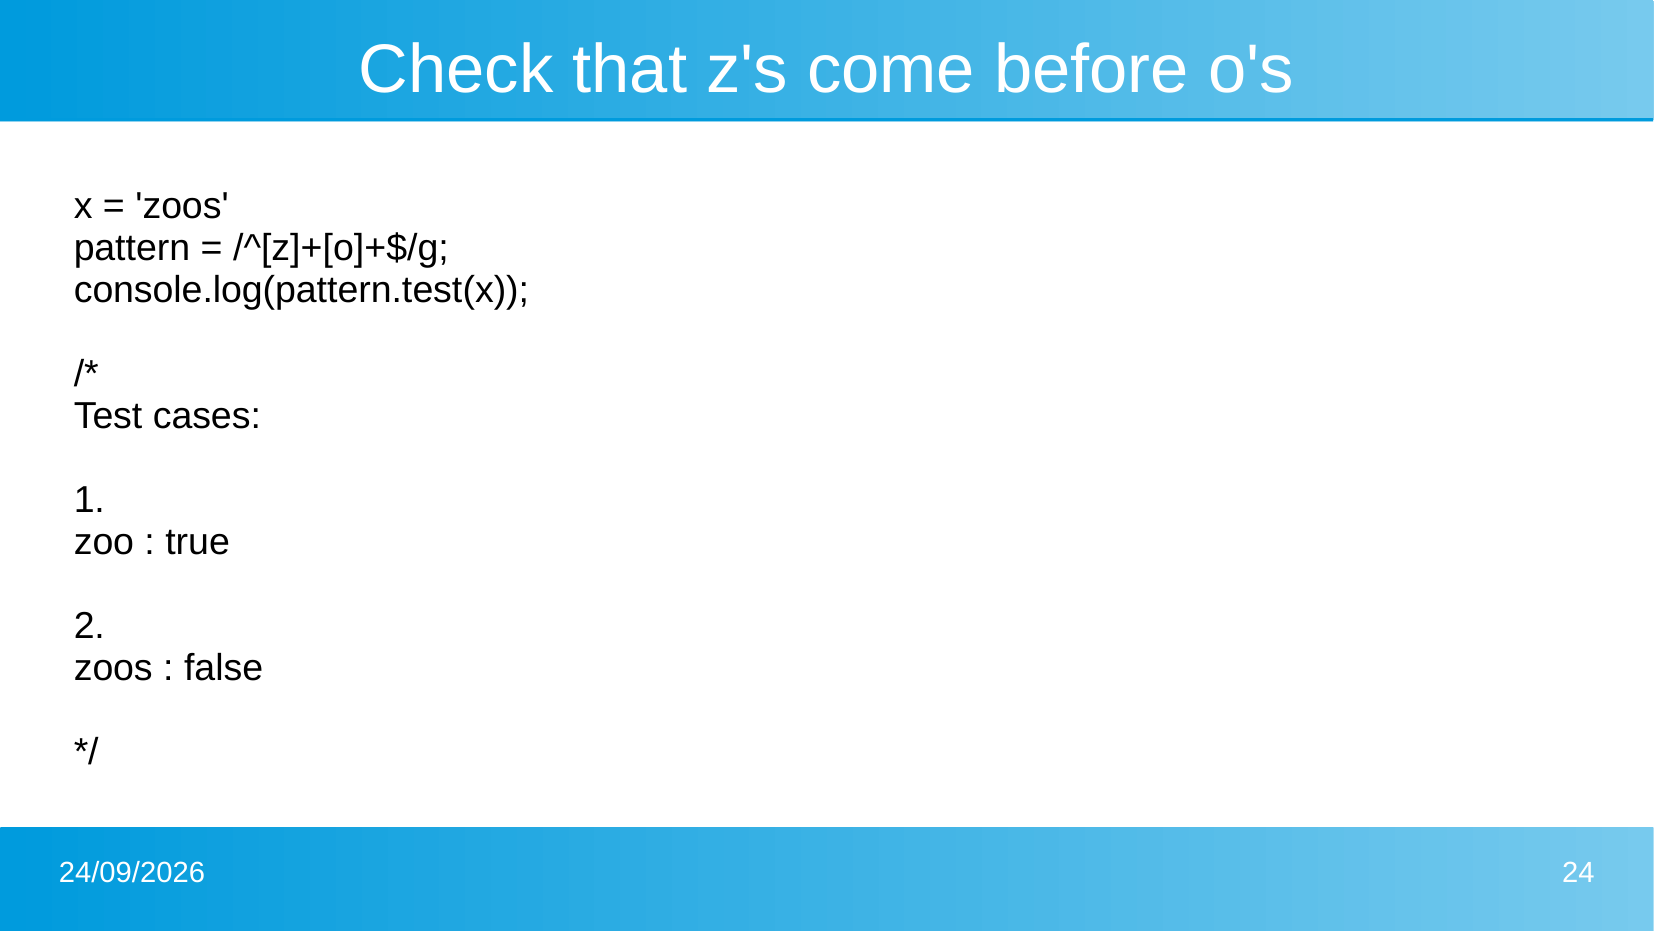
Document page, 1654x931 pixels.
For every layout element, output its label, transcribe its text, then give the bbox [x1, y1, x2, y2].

text_box x = 'zoos' pattern = /^[z]+[o]+$/g; console.log(pattern.test(x)); /* Test cases: 1. zoo : true 2. zoos : false */ [59, 177, 1595, 780]
title Check that z's come before o's [59, 29, 1595, 108]
